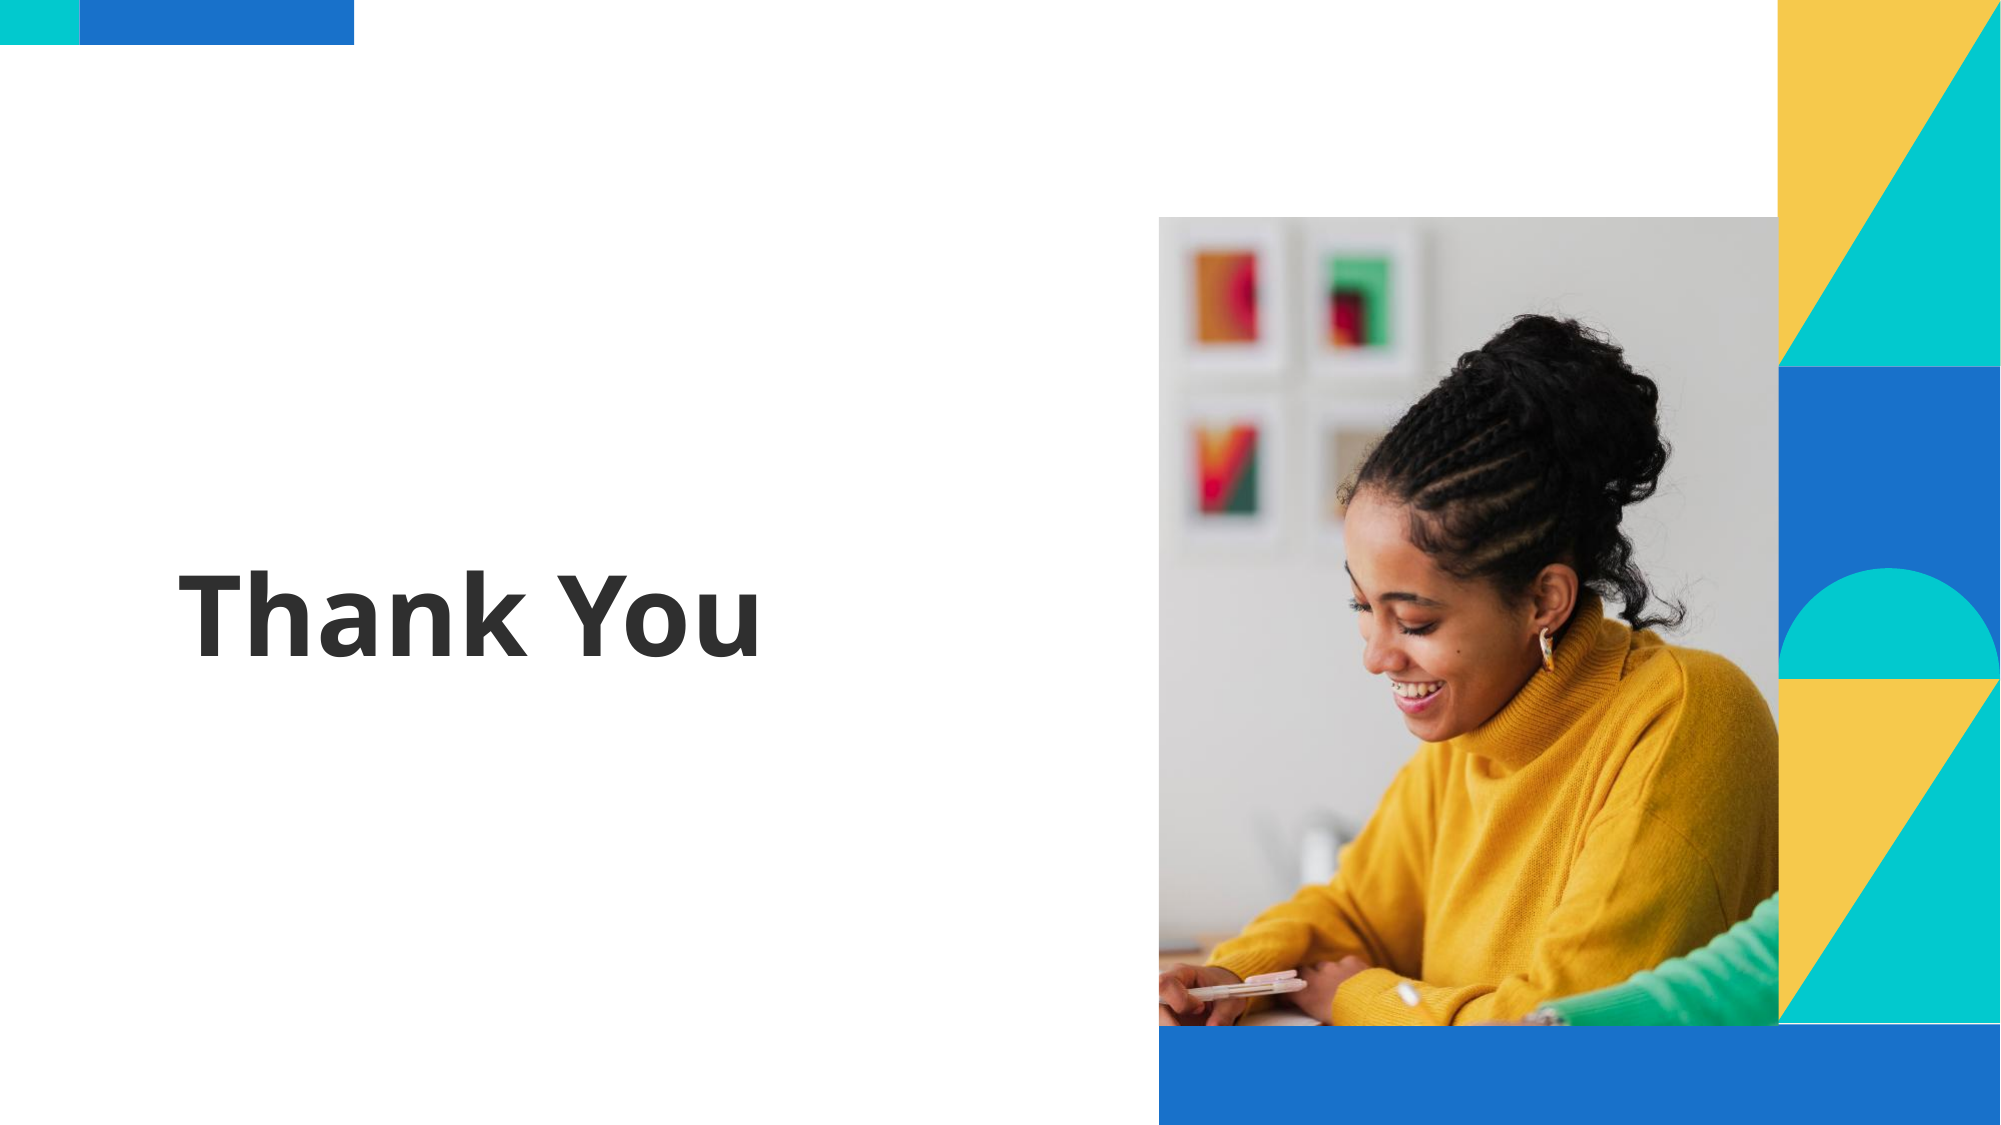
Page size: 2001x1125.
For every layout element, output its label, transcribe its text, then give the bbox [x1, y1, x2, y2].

title Thank You [177, 413, 1043, 680]
picture [1158, 217, 1779, 1026]
